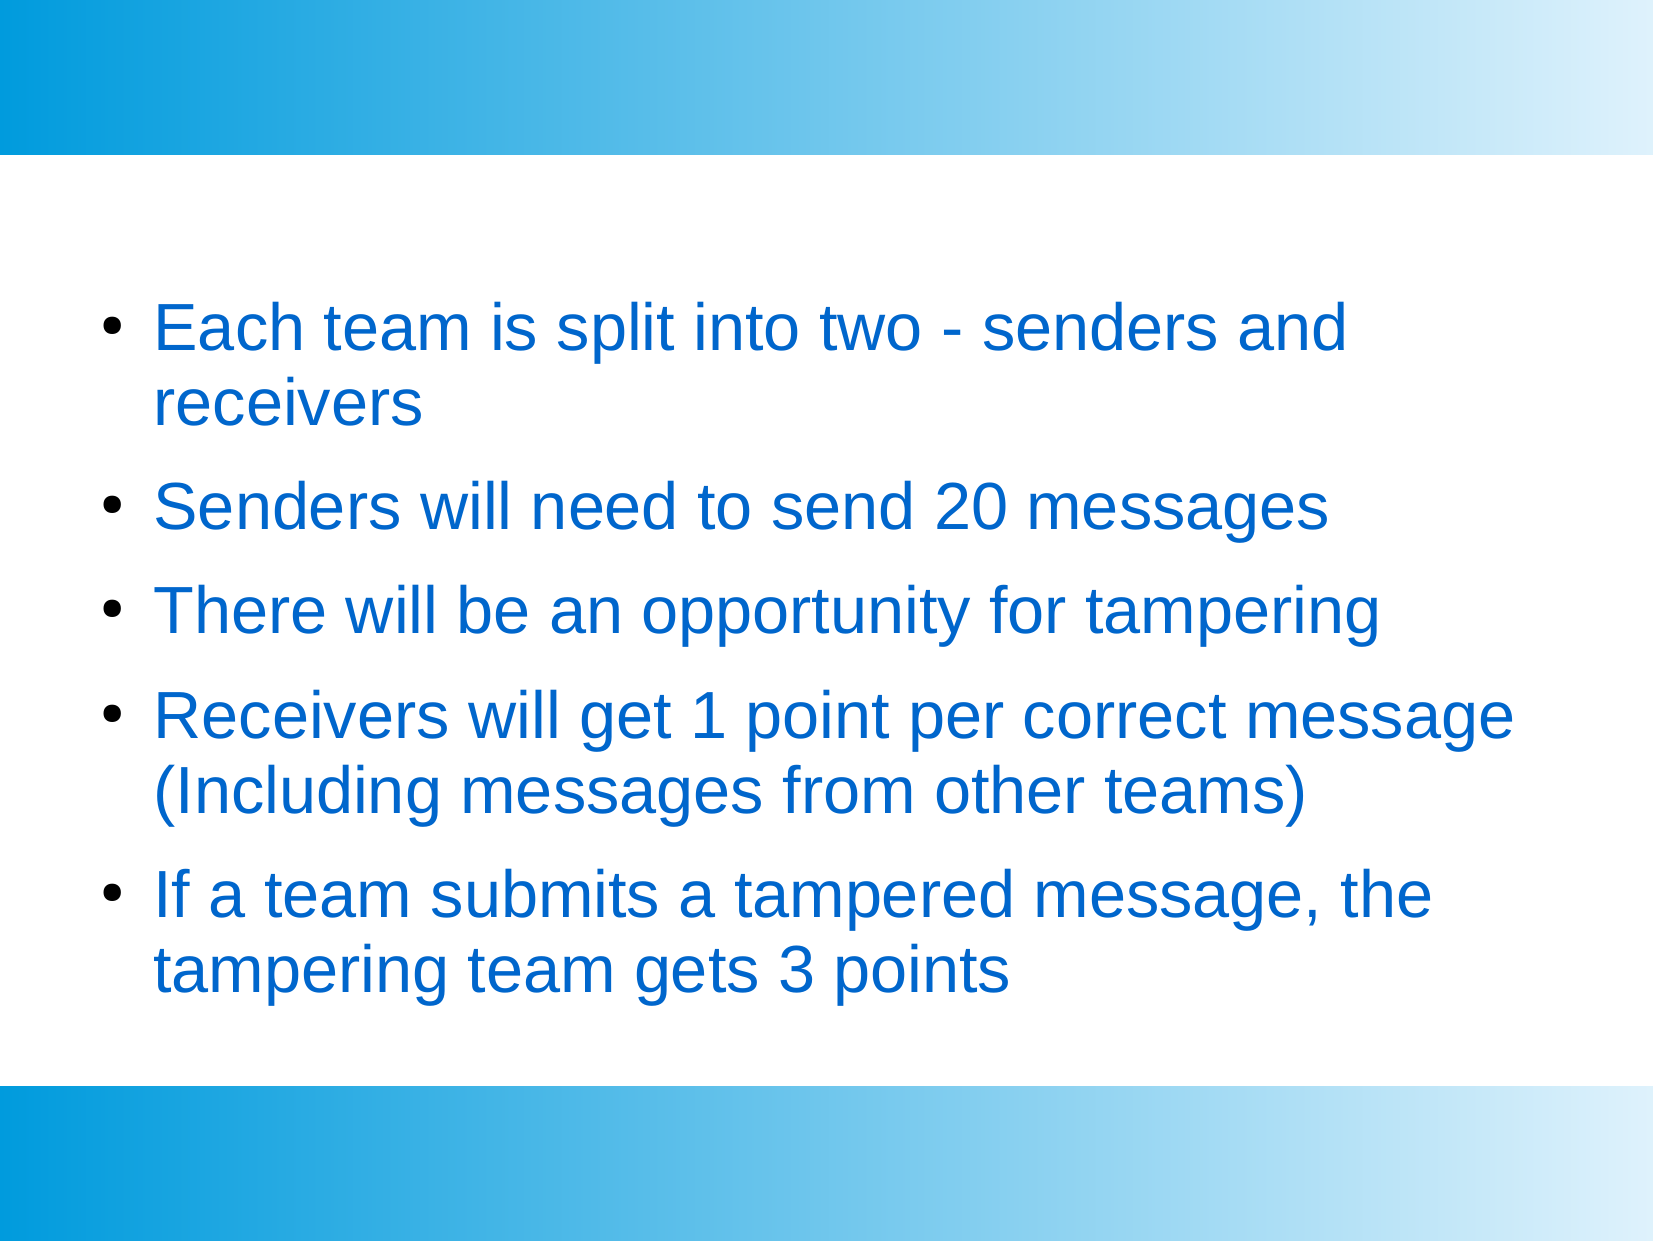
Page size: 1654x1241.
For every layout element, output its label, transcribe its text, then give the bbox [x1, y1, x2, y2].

list Each team is split into two - senders and receivers Senders will need to send 20 messages There will be an opportunity for tampering Receivers will get 1 point per correct message (Including messages from other teams) If a team submits a tampered message, the tampering team gets 3 points [82, 290, 1571, 1010]
